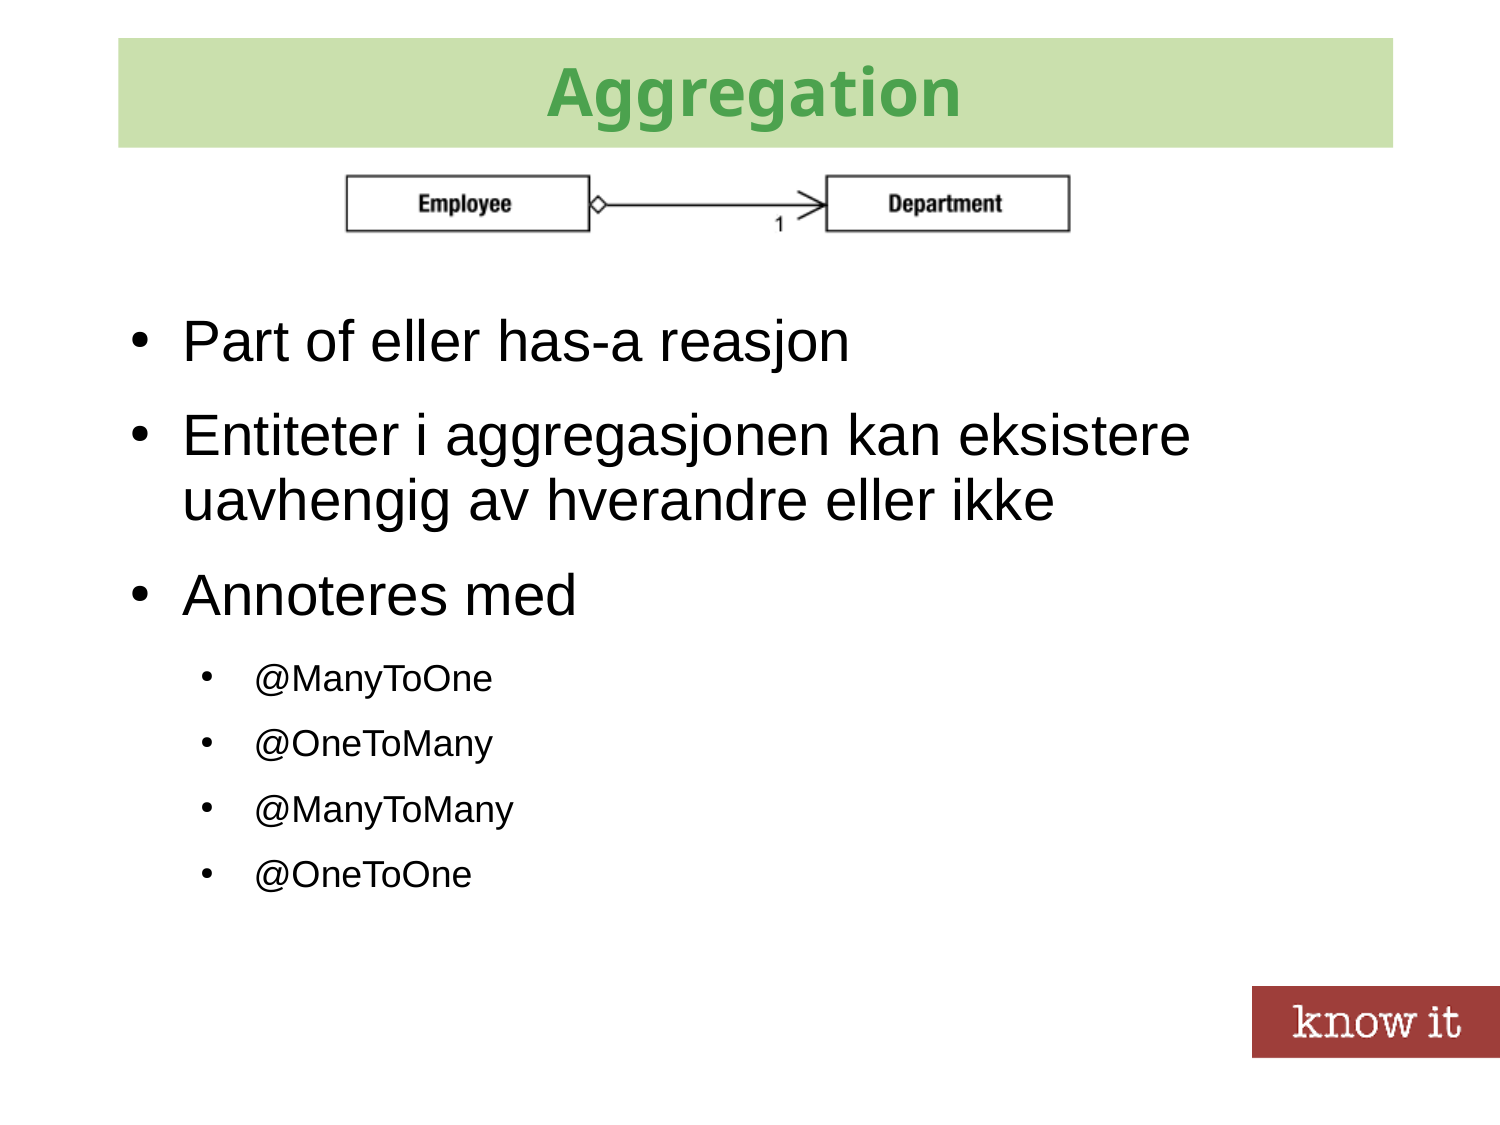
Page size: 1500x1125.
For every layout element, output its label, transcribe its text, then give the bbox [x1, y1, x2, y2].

text_box Aggregation [118, 38, 1394, 148]
picture [334, 167, 1085, 249]
list Part of eller has-a reasjon Entiteter i aggregasjonen kan eksistere uavhengig av hverandre eller ikke Annoteres med @ManyToOne @OneToMany @ManyToMany @OneToOne [111, 308, 1371, 896]
picture [1252, 986, 1500, 1058]
